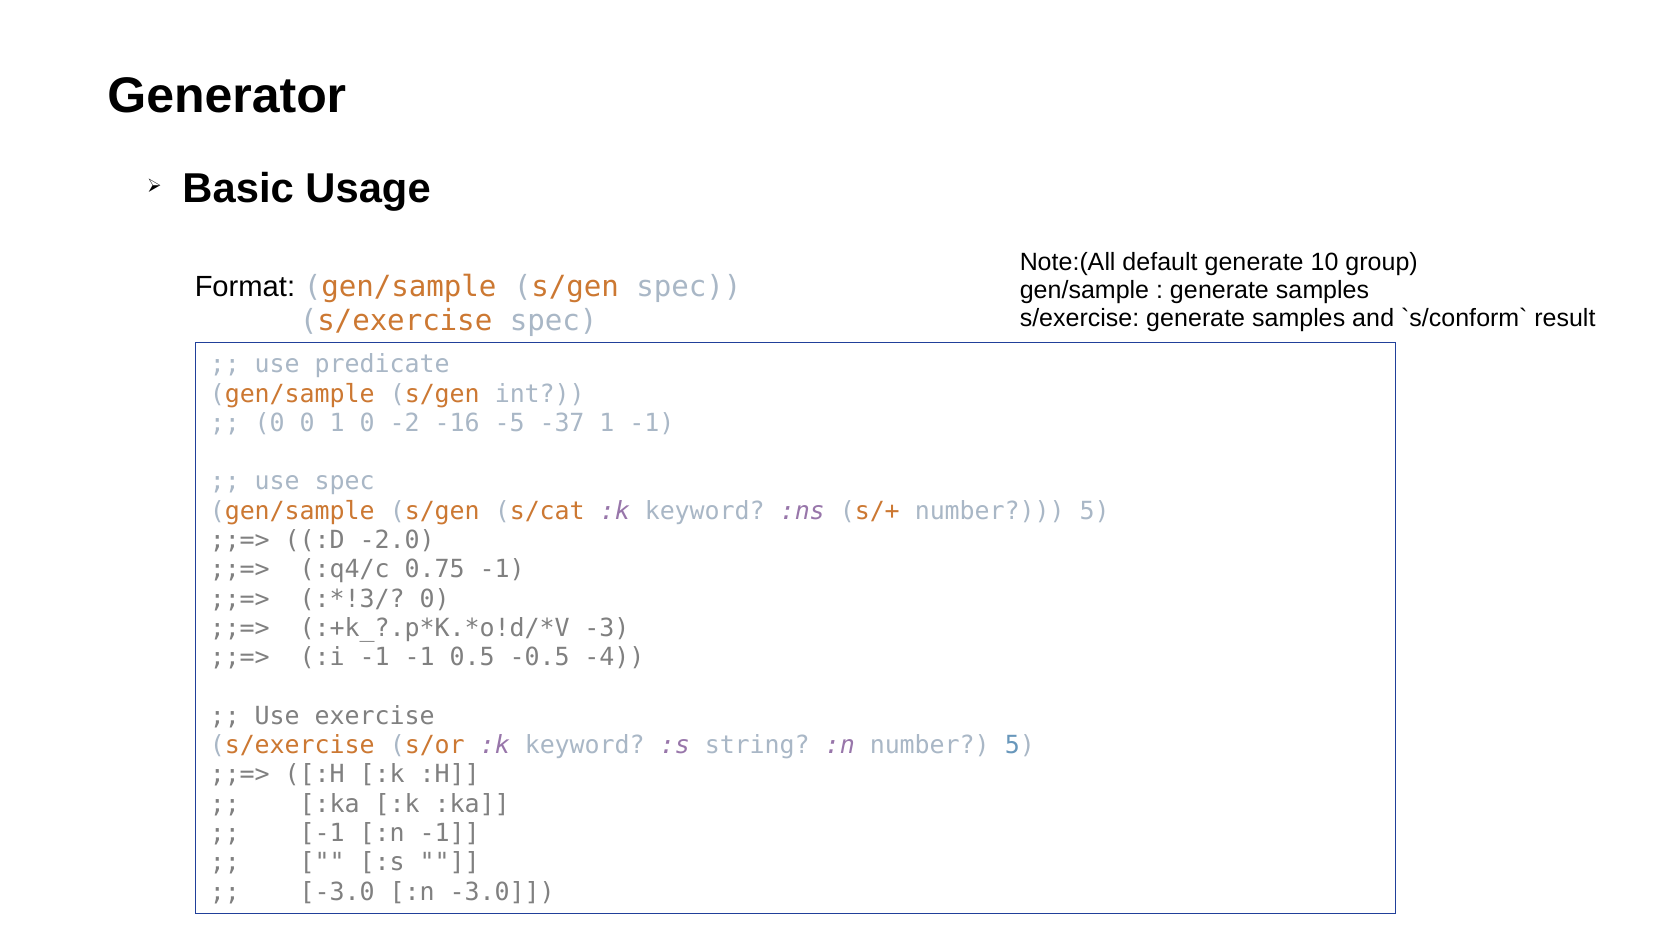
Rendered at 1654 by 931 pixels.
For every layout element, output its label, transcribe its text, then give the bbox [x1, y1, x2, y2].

text_box Basic Usage [132, 157, 733, 220]
text_box Format: (gen/sample (s/gen spec)) (s/exercise spec) [180, 261, 1005, 345]
text_box Note:(All default generate 10 group) gen/sample : generate samples s/exercise: generate samples and `s/conform` result [1005, 240, 1636, 367]
text_box ;; use predicate (gen/sample (s/gen int?)) ;; (0 0 1 0 -2 -16 -5 -37 1 -1) ;; use spec (gen/sample (s/gen (s/cat :k keyword? :ns (s/+ number?))) 5) ;;=> ((:D -2.0) ;;=> (:q4/c 0.75 -1) ;;=> (:*!3/? 0) ;;=> (:+k_?.p*K.*o!d/*V -3) ;;=> (:i -1 -1 0.5 -0.5 -4)) ;; Use exercise (s/exercise (s/or :k keyword? :s string? :n number?) 5) ;;=> ([:H [:k :H]] ;; [:ka [:k :ka]] ;; [-1 [:n -1]] ;; ["" [:s ""]] ;; [-3.0 [:n -3.0]]) [195, 342, 1396, 914]
text_box Generator [92, 60, 858, 131]
